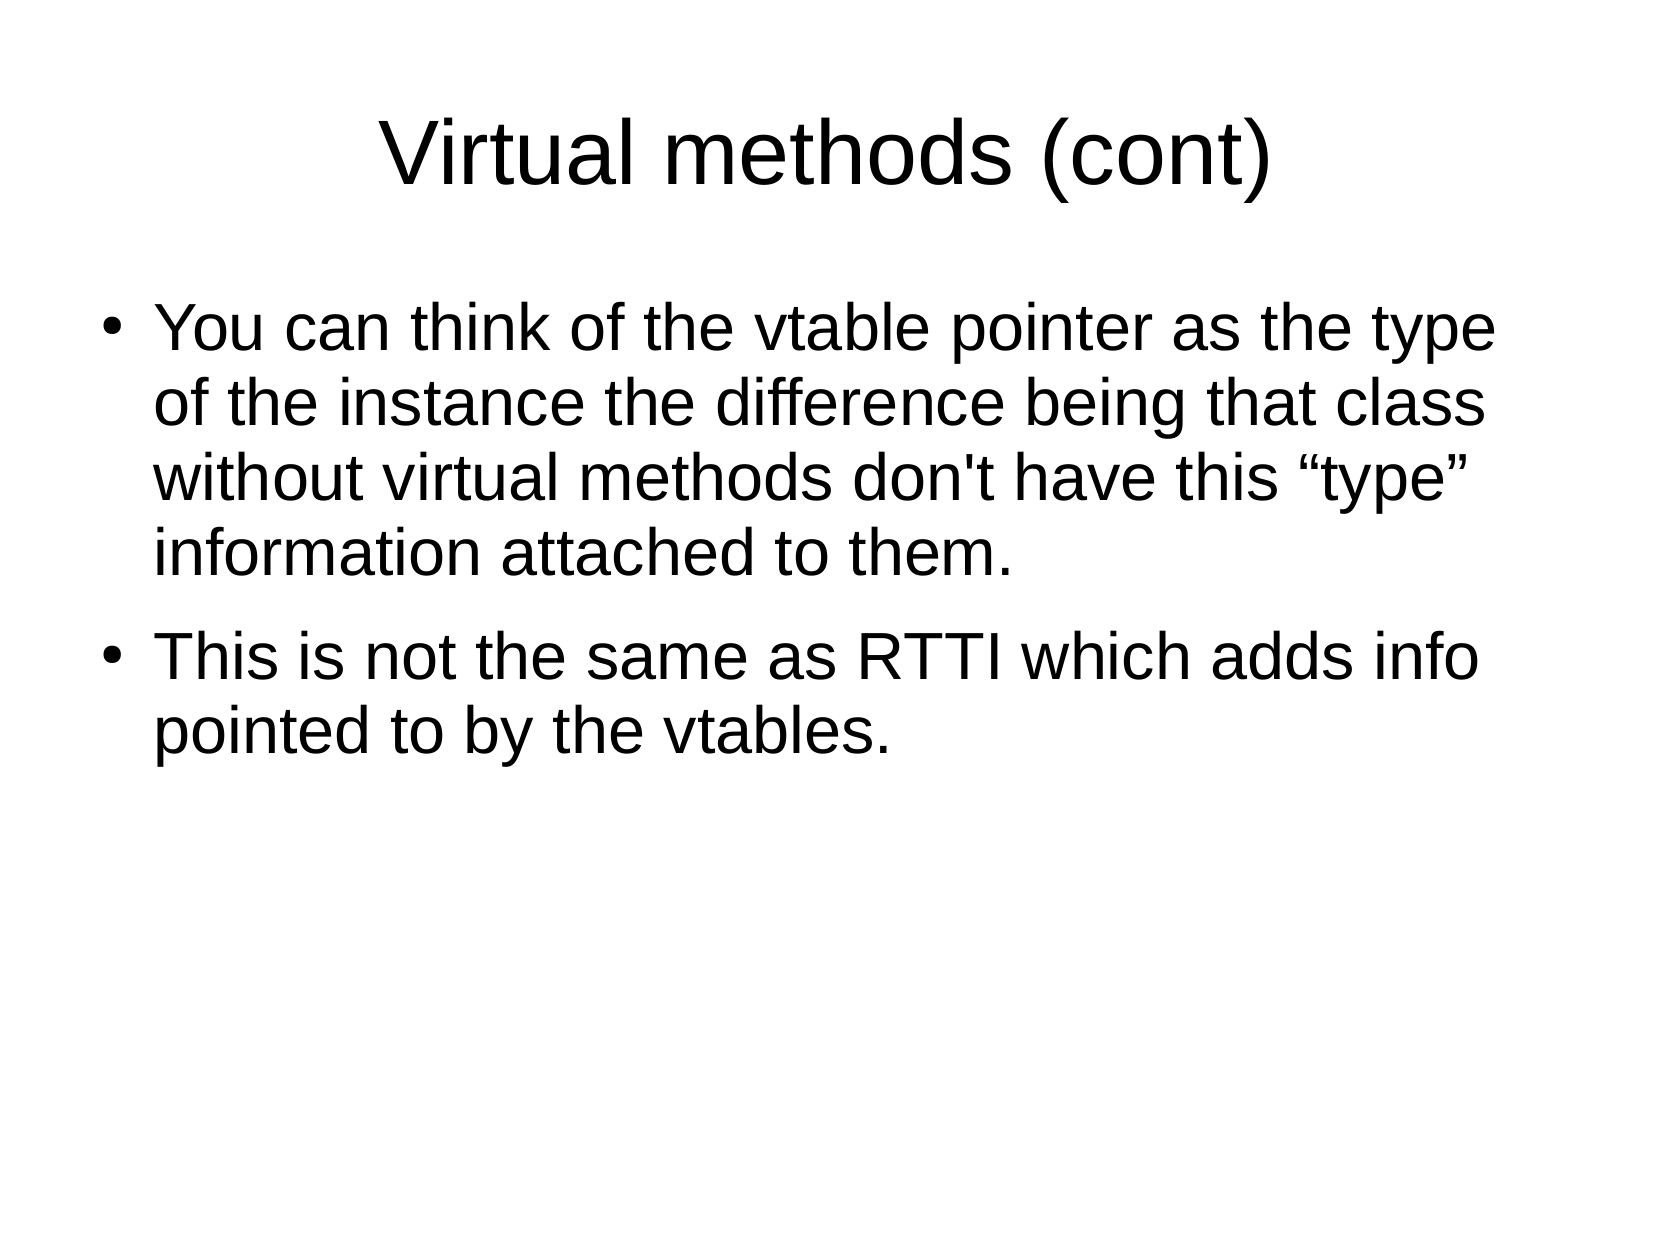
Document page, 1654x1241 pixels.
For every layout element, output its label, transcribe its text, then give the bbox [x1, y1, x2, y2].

title Virtual methods (cont) [82, 49, 1571, 257]
list You can think of the vtable pointer as the type of the instance the difference being that class without virtual methods don't have this “type” information attached to them. This is not the same as RTTI which adds info pointed to by the vtables. [82, 290, 1571, 1109]
